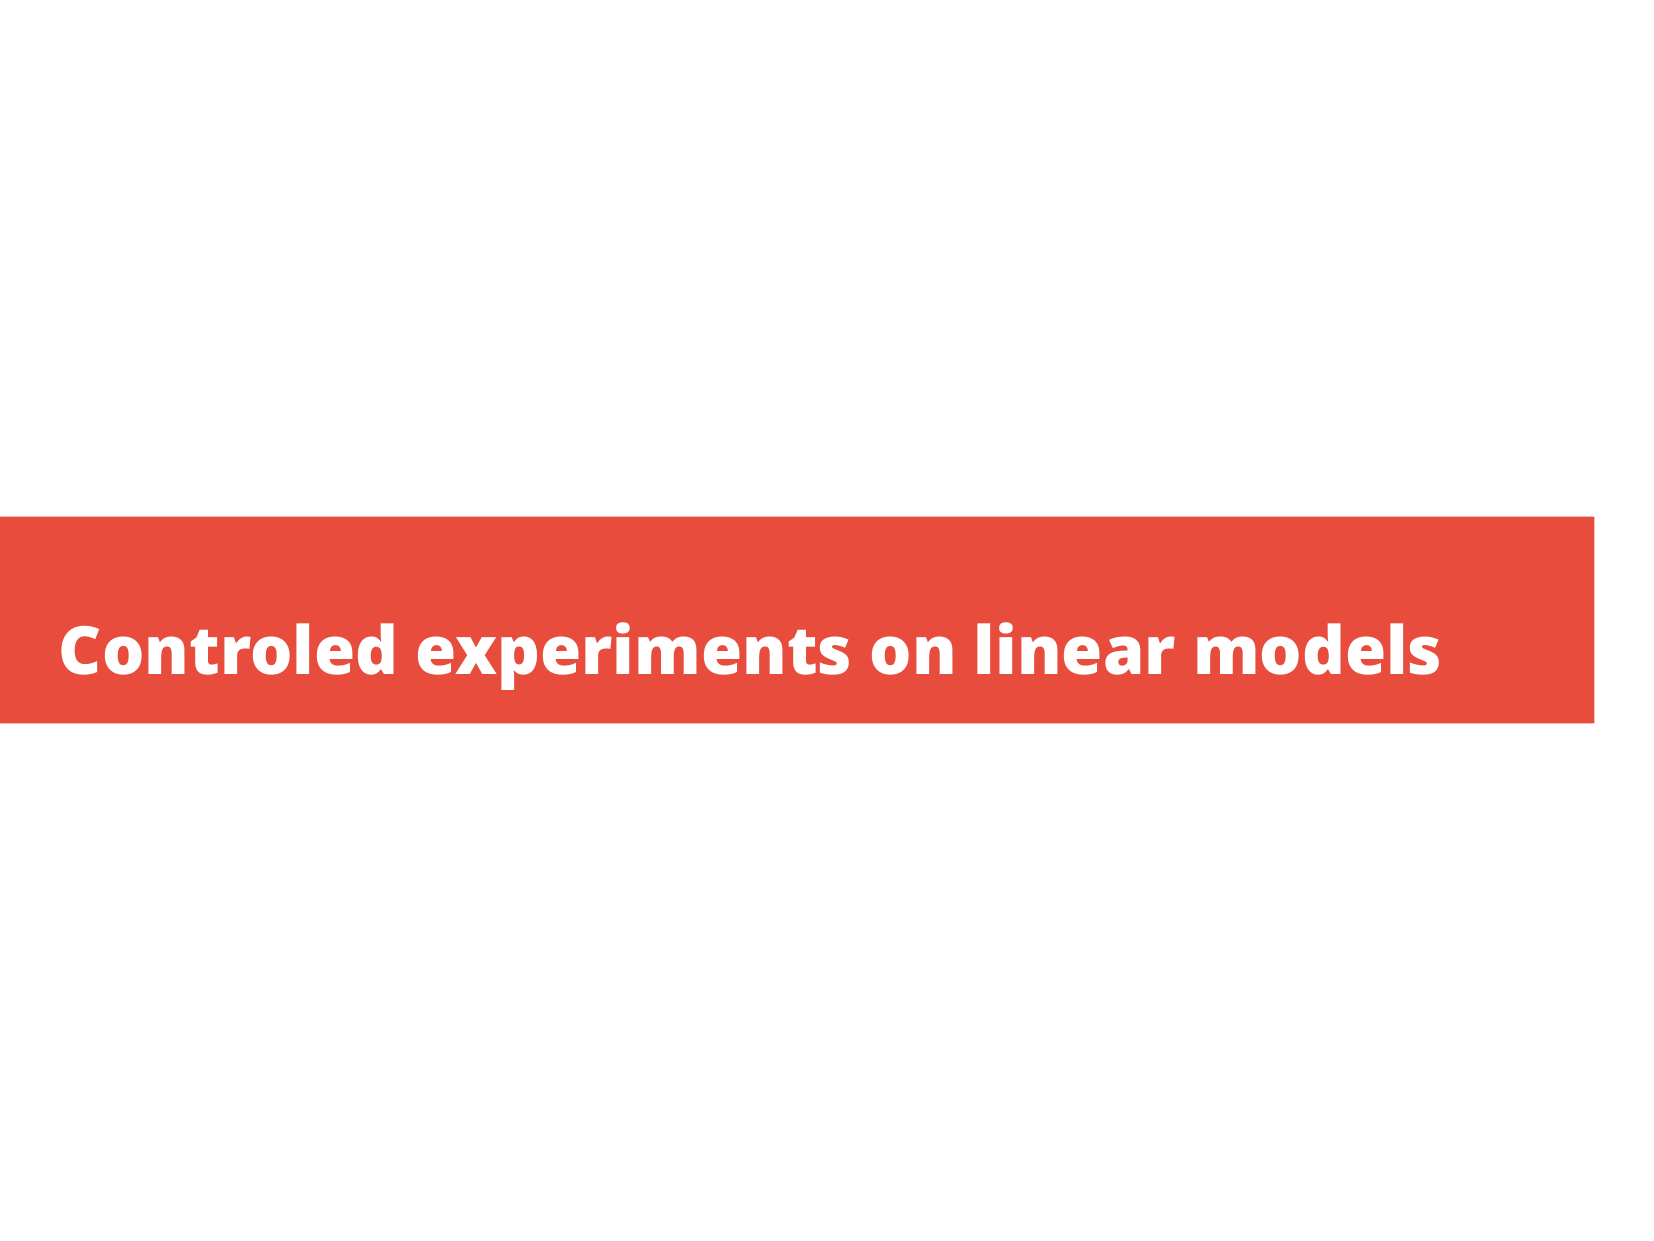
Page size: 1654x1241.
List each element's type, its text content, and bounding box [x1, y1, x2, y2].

title Controled experiments on linear models [59, 546, 1595, 694]
